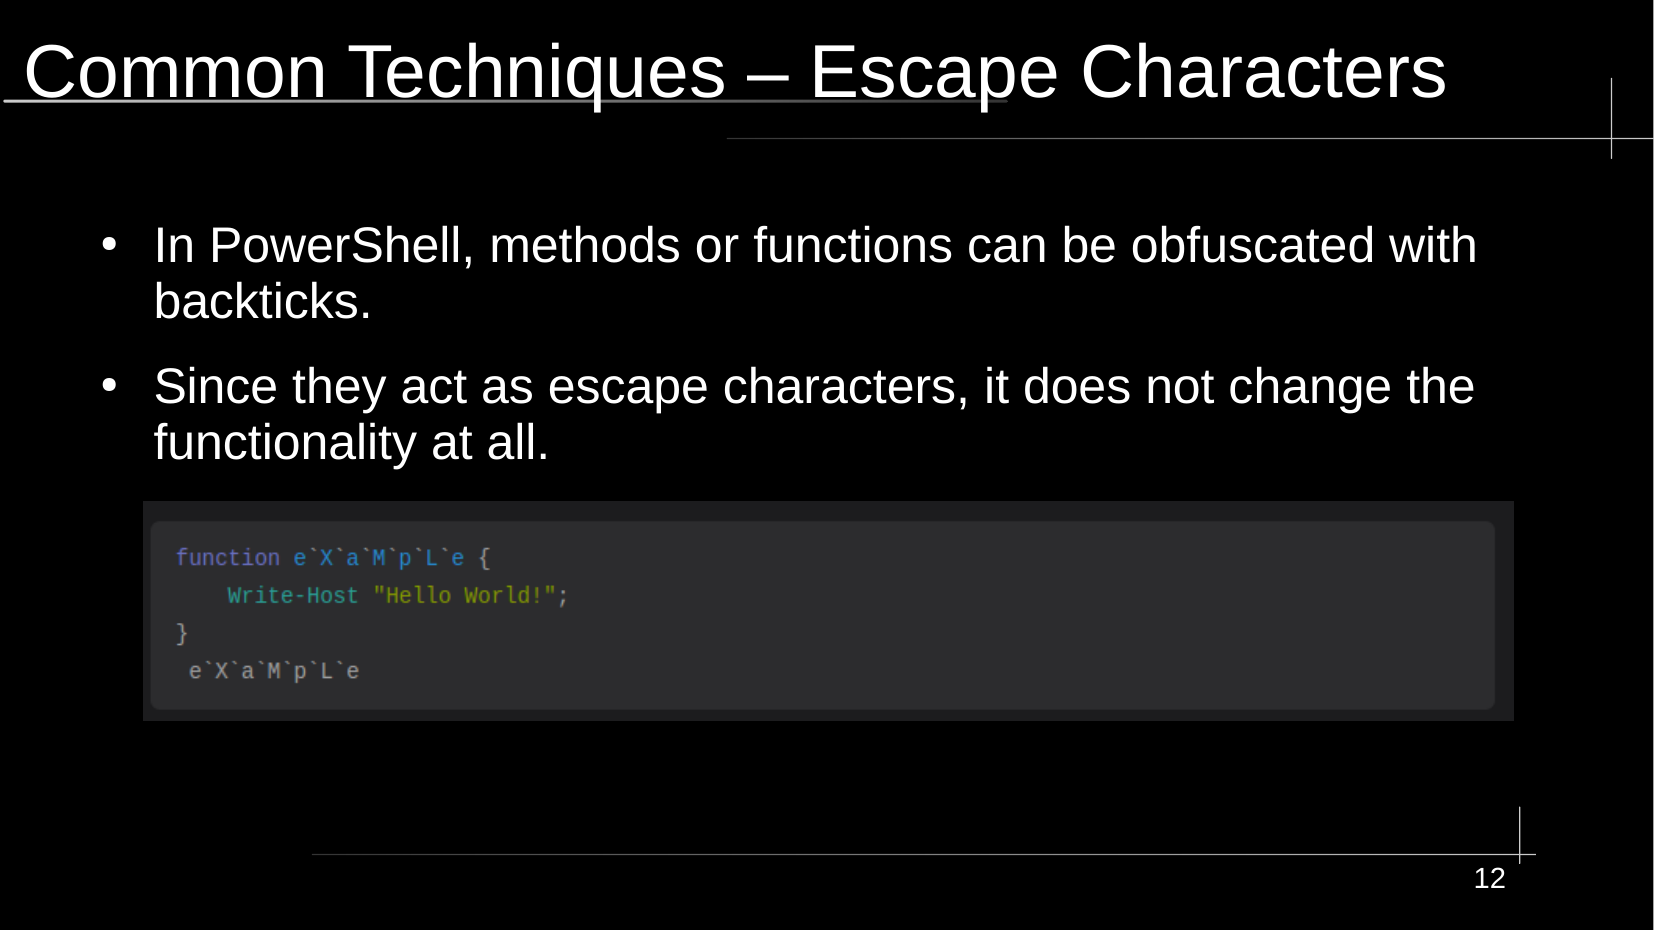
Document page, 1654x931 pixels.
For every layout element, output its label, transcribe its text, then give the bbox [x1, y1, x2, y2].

picture [143, 501, 1514, 721]
title Common Techniques – Escape Characters [23, 29, 1589, 282]
list In PowerShell, methods or functions can be obfuscated with backticks. Since they act as escape characters, it does not change the functionality at all. [82, 217, 1506, 758]
